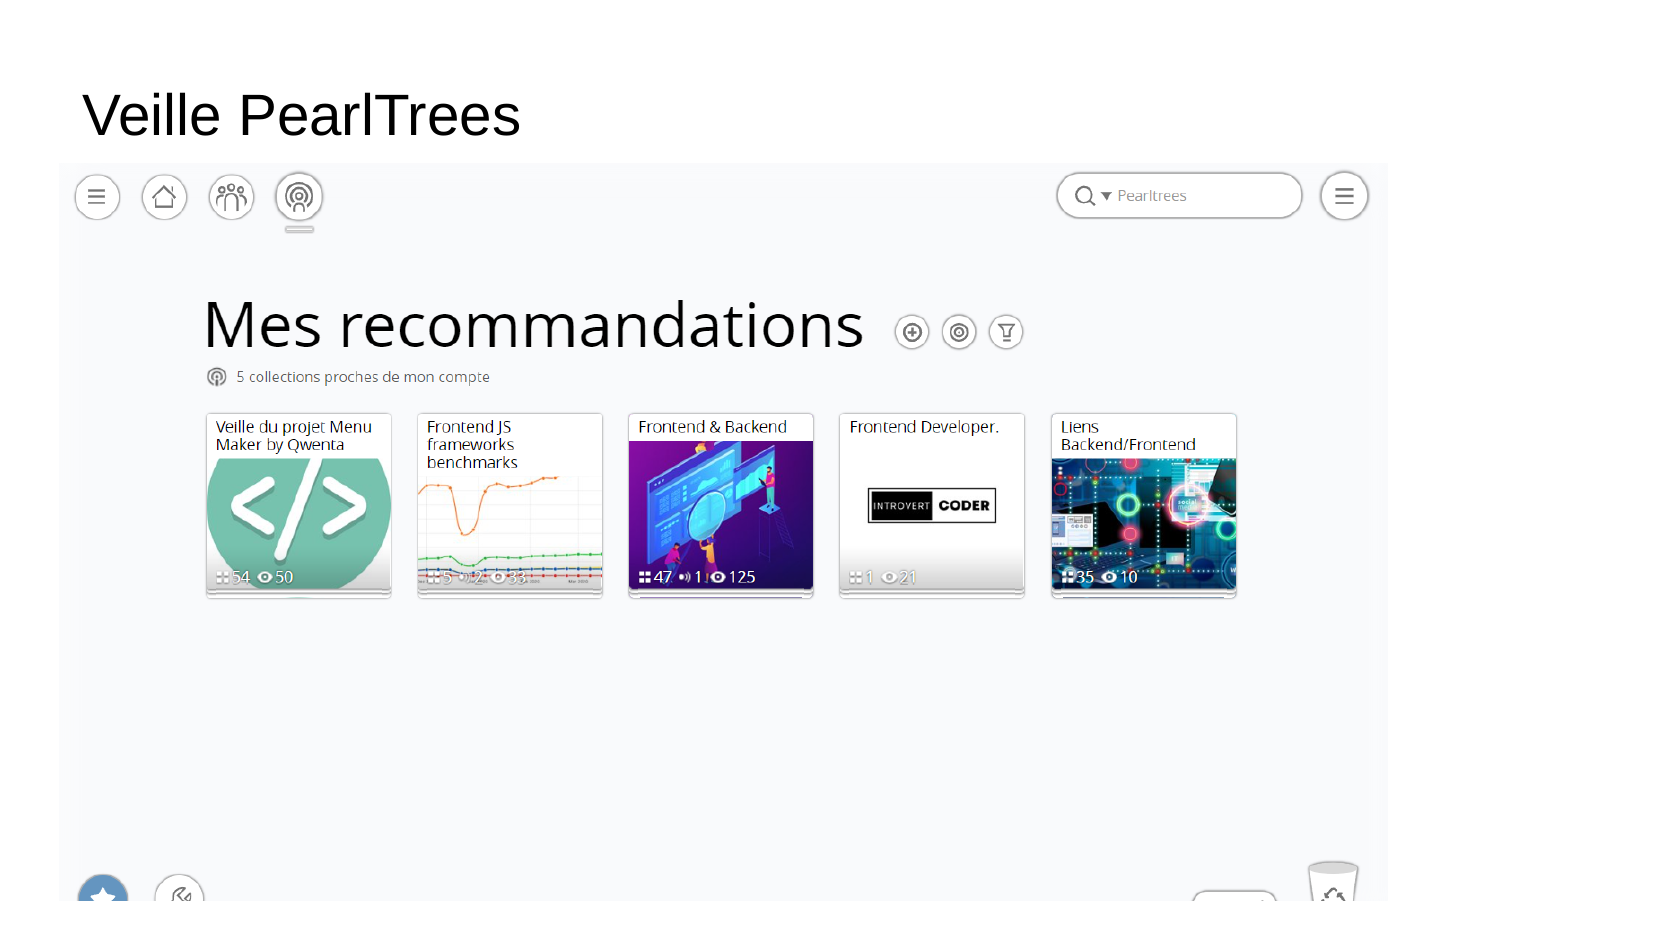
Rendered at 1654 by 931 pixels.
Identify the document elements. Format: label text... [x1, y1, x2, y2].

picture [59, 158, 1388, 901]
title Veille PearlTrees [82, 37, 1571, 193]
